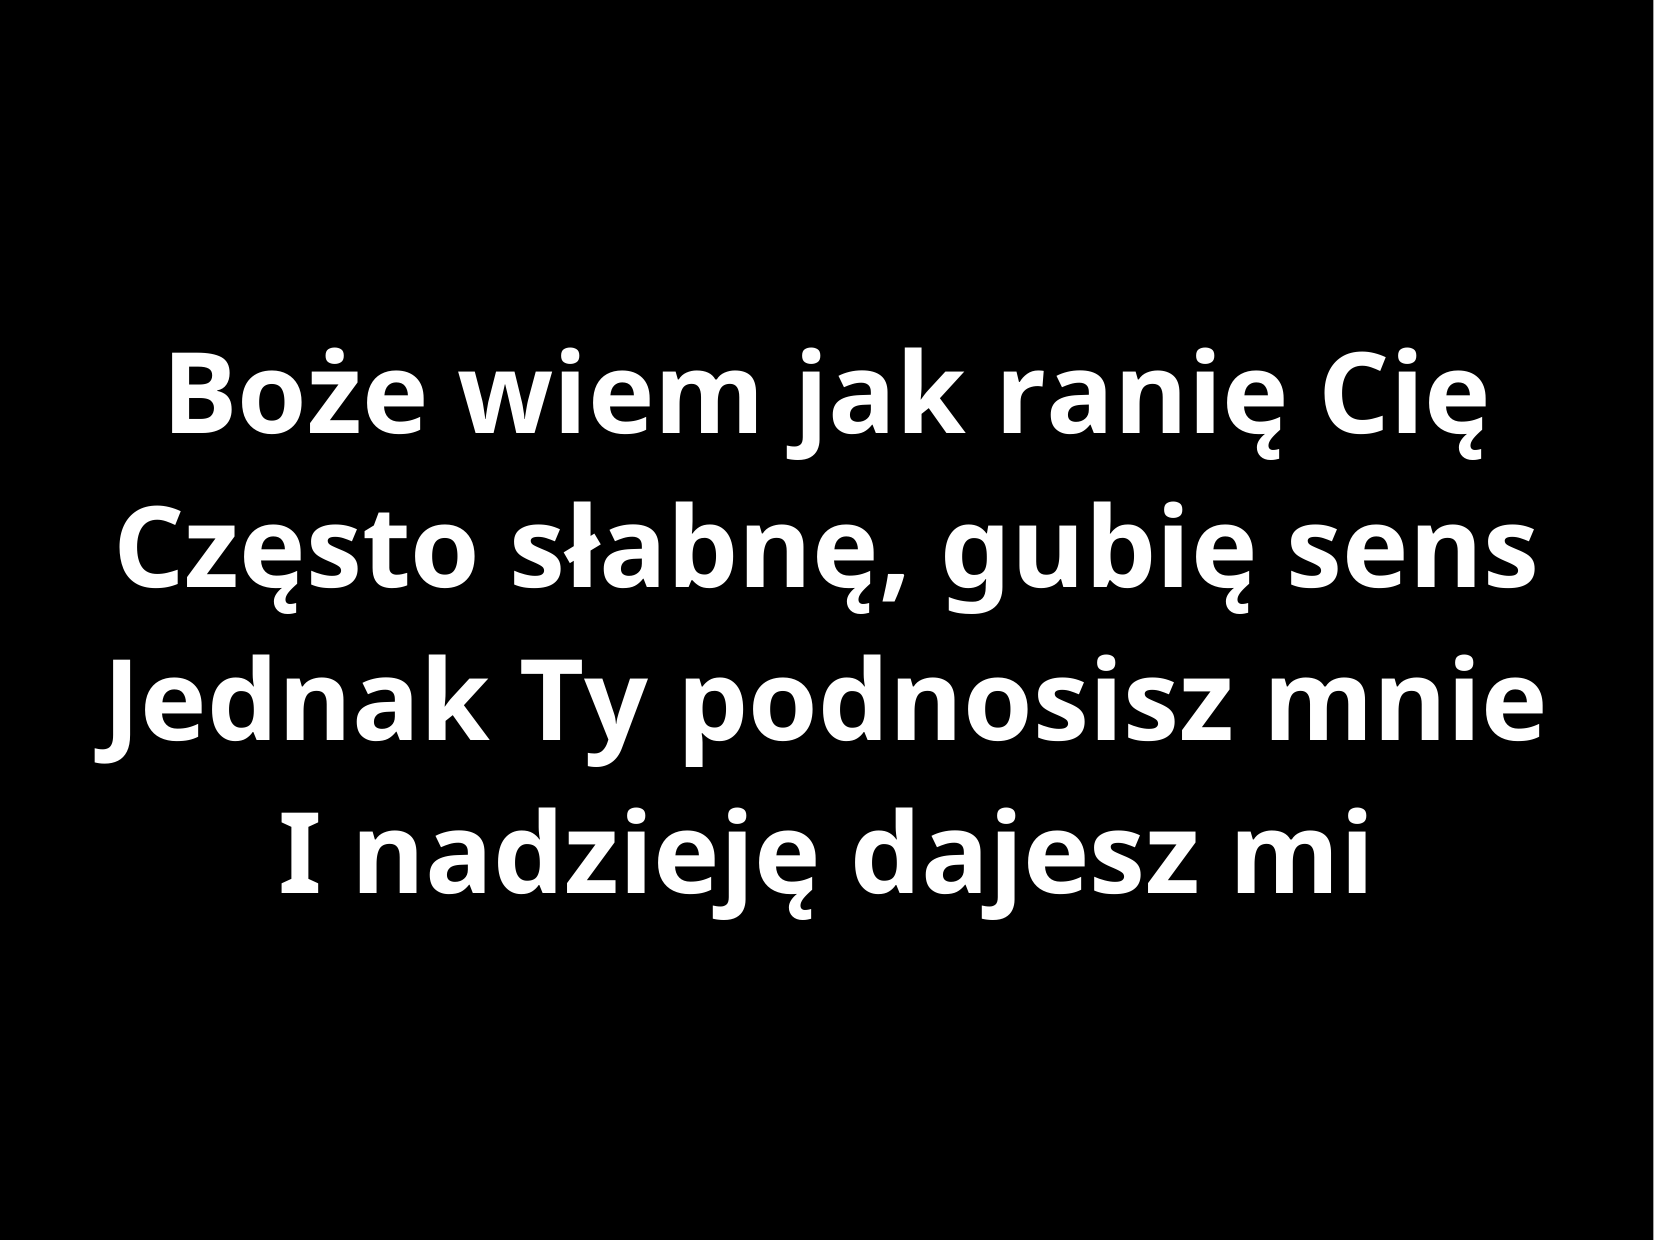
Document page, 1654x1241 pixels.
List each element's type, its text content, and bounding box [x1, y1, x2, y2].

subtitle Boże wiem jak ranię Cię Często słabnę, gubię sens Jednak Ty podnosisz mnie I nadzieję dajesz mi [0, 0, 1654, 1241]
